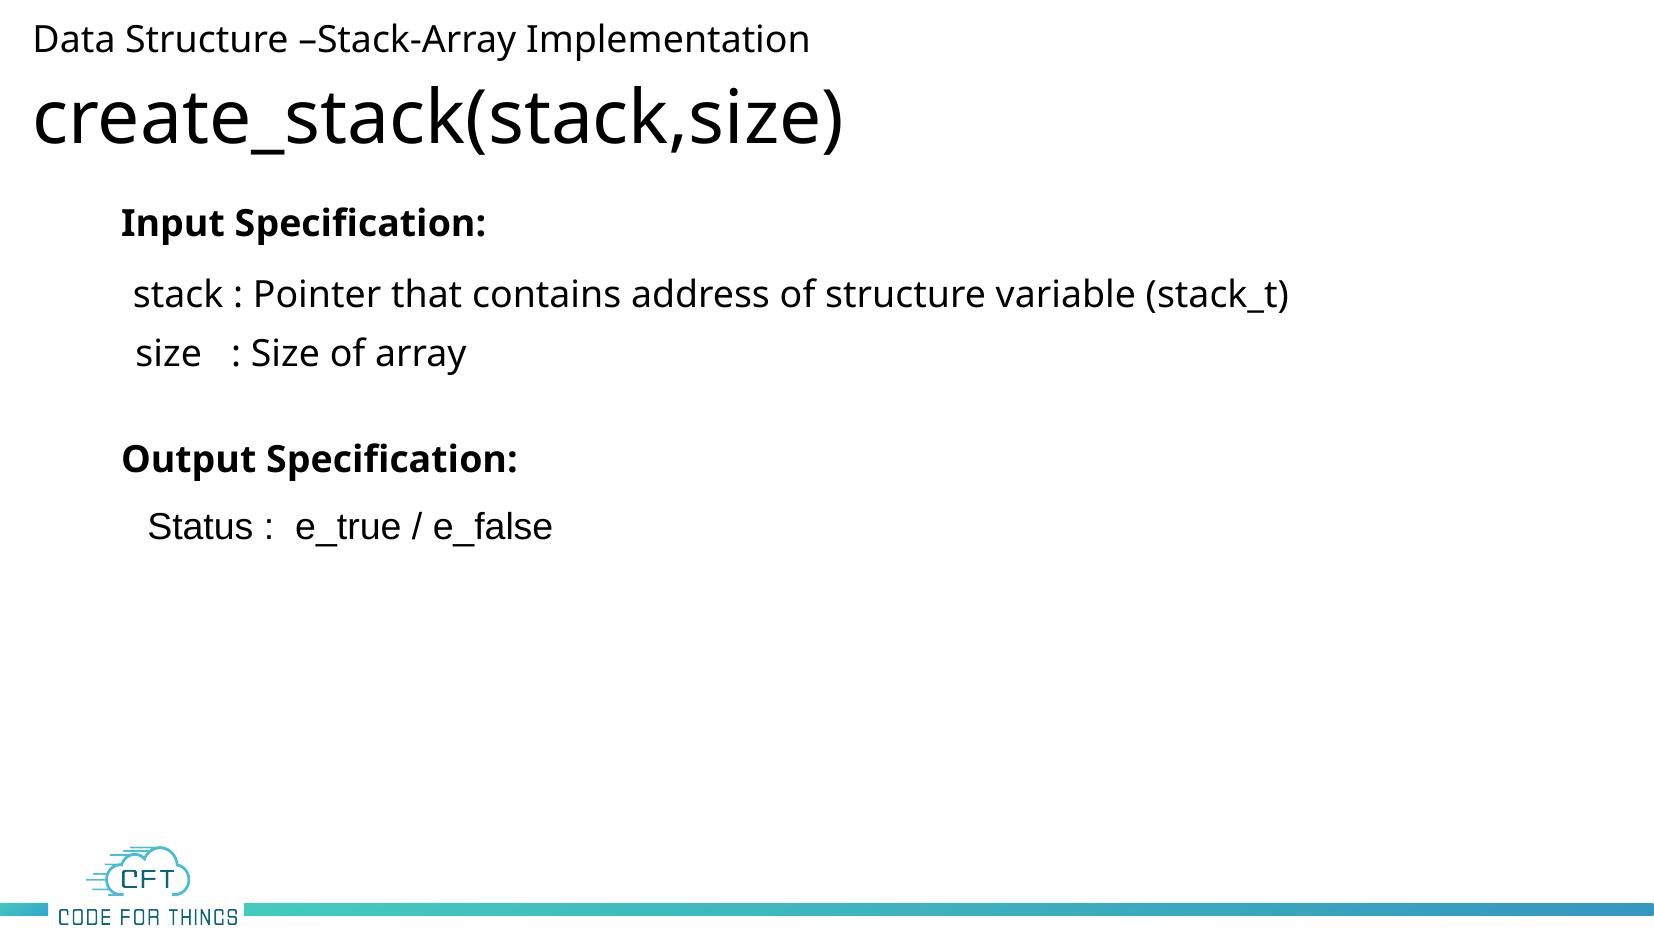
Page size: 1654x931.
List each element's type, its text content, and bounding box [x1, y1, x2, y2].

picture [59, 846, 237, 925]
text_box stack : Pointer that contains address of structure variable (stack_t) [118, 259, 1477, 362]
text_box Input Specification: [106, 188, 571, 260]
text_box Output Specification: [106, 425, 665, 493]
title Data Structure –Stack-Array Implementation create_stack(stack,size) [32, 12, 1184, 166]
text_box size : Size of array [120, 319, 532, 378]
text_box Status : e_true / e_false [132, 498, 700, 556]
